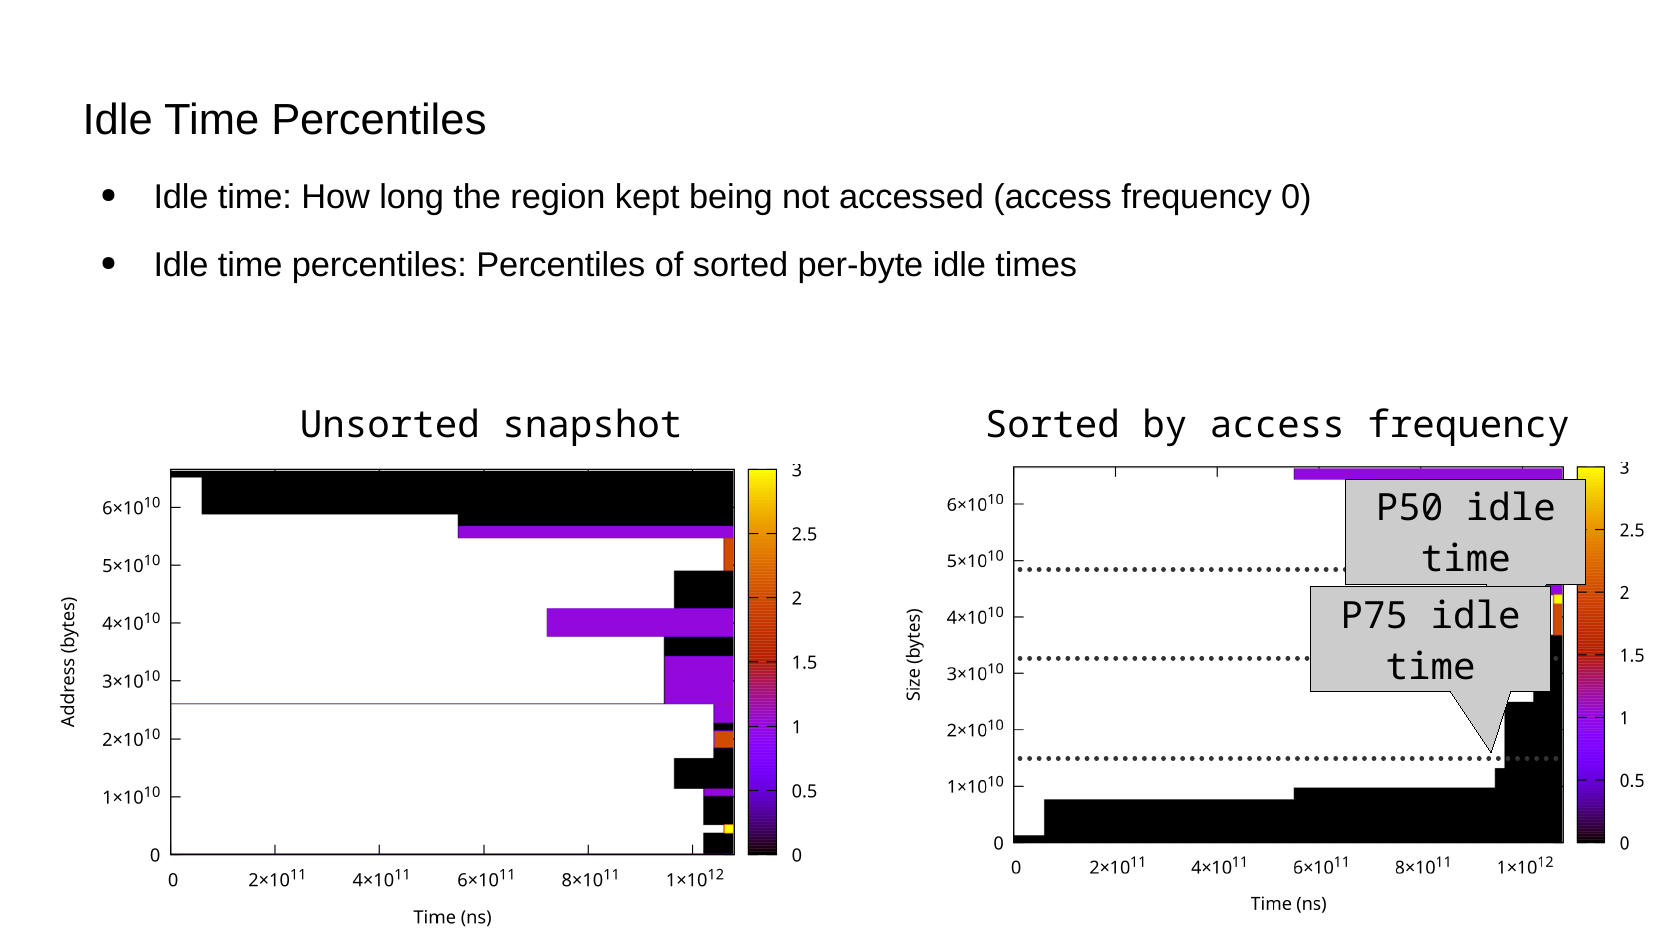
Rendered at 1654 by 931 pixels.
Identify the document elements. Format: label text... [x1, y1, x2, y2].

text_box P50 idle time [1345, 479, 1586, 586]
title Idle Time Percentiles [82, 81, 1571, 157]
list Idle time: How long the region kept being not accessed (access frequency 0) Idle time percentiles: Percentiles of sorted per-byte idle times [82, 177, 1571, 833]
text_box P75 idle time [1310, 586, 1551, 753]
text_box Sorted by access frequency [970, 390, 1585, 456]
picture [903, 462, 1644, 916]
picture [57, 464, 817, 930]
text_box Unsorted snapshot [285, 390, 698, 456]
